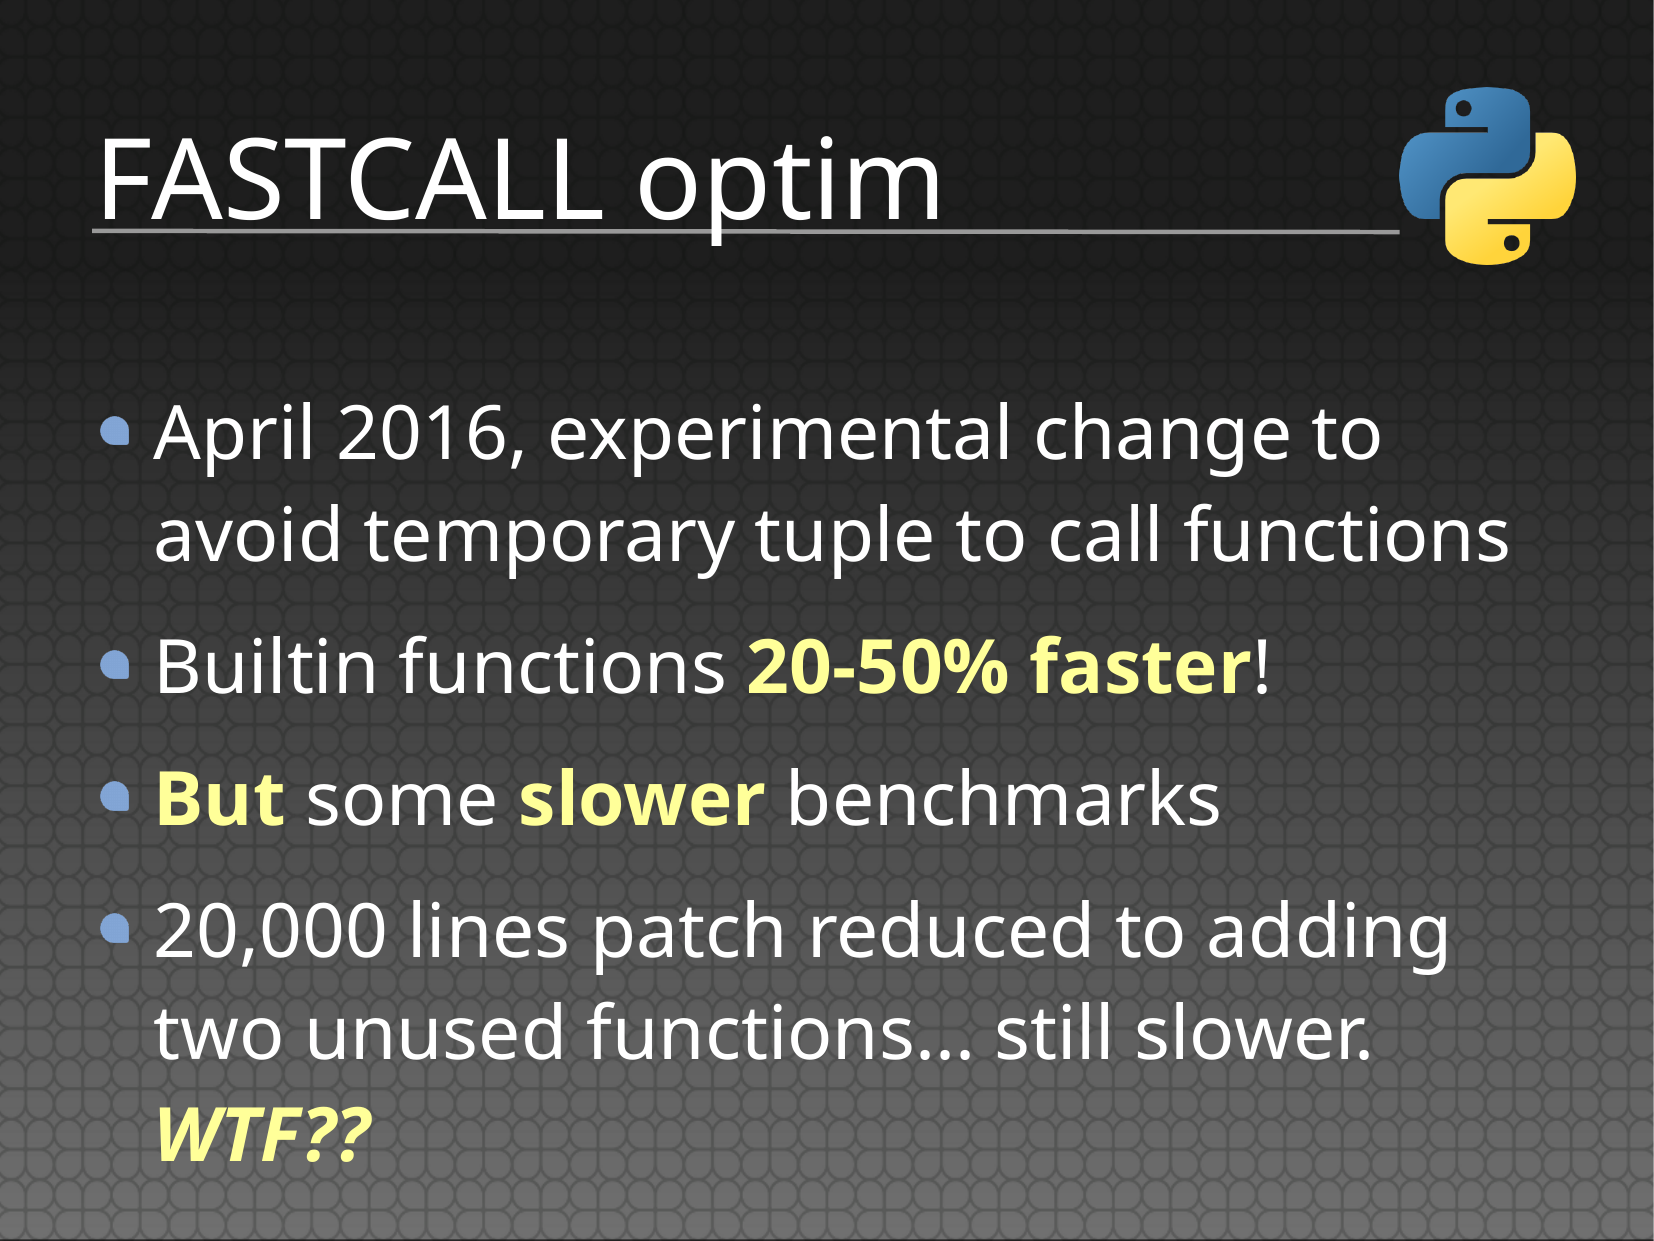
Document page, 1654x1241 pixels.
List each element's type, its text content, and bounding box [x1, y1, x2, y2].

list April 2016, experimental change to avoid temporary tuple to call functions Builtin functions 20-50% faster! But some slower benchmarks 20,000 lines patch reduced to adding two unused functions... still slower. WTF?? [82, 379, 1571, 1119]
title FASTCALL optim [94, 100, 1426, 251]
picture [0, 0, 1654, 1241]
